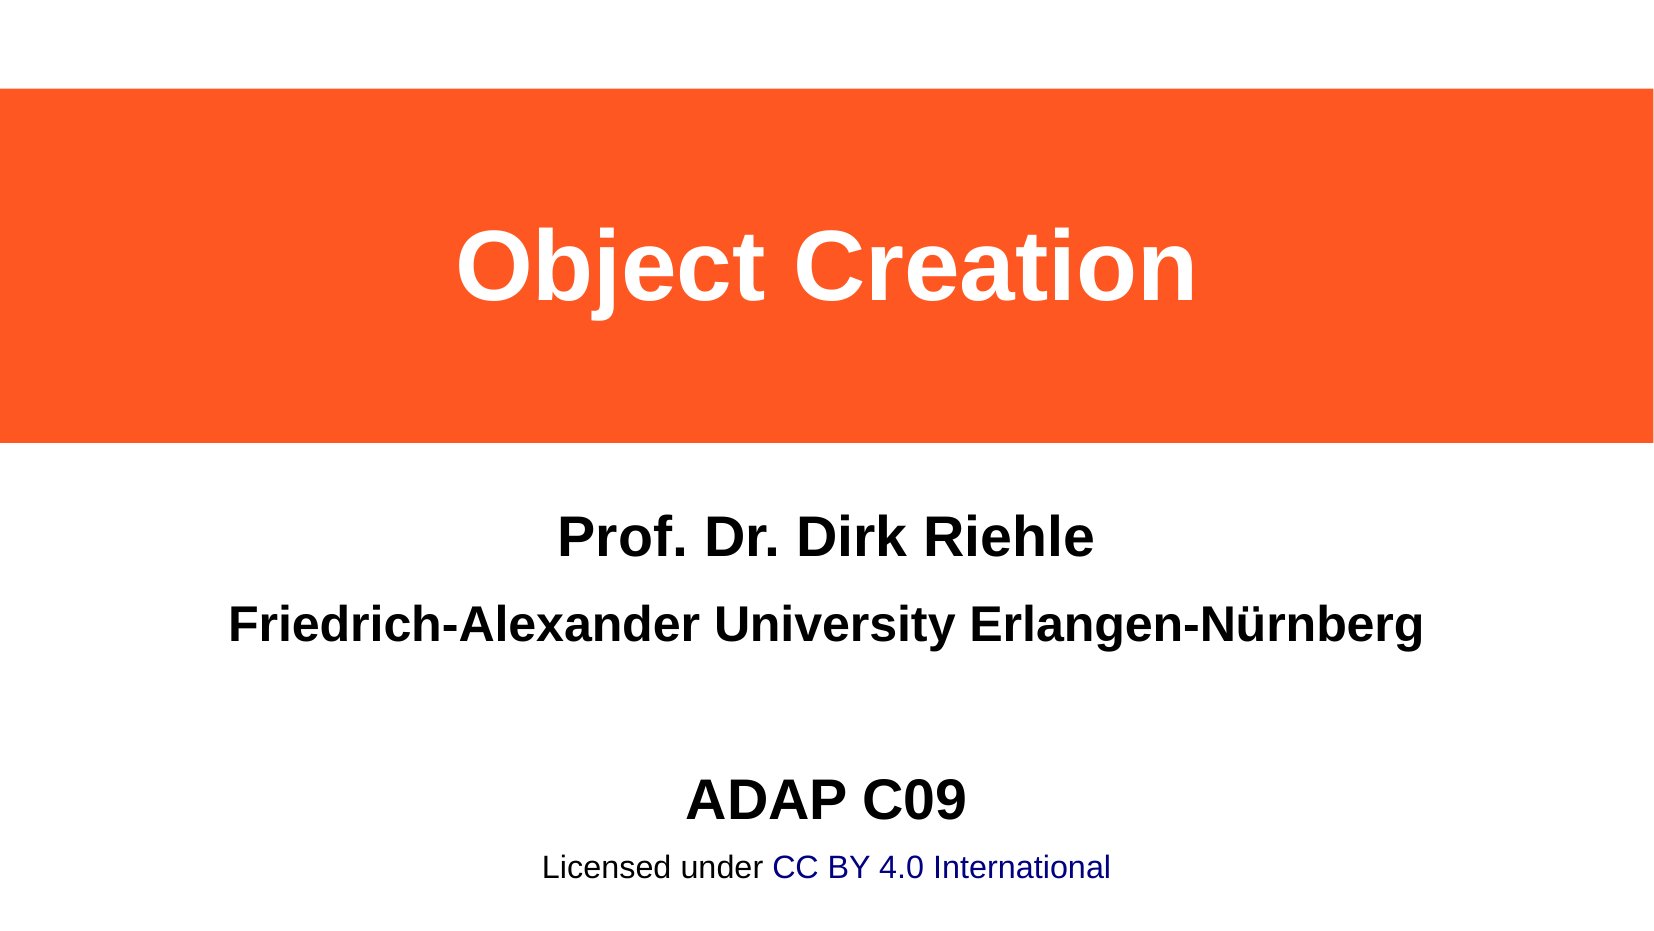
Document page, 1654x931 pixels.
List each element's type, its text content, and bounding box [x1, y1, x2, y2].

title Object Creation [0, 88, 1654, 443]
subtitle Prof. Dr. Dirk Riehle Friedrich-Alexander University Erlangen-Nürnberg ADAP C09 Licensed under CC BY 4.0 International [29, 472, 1625, 886]
